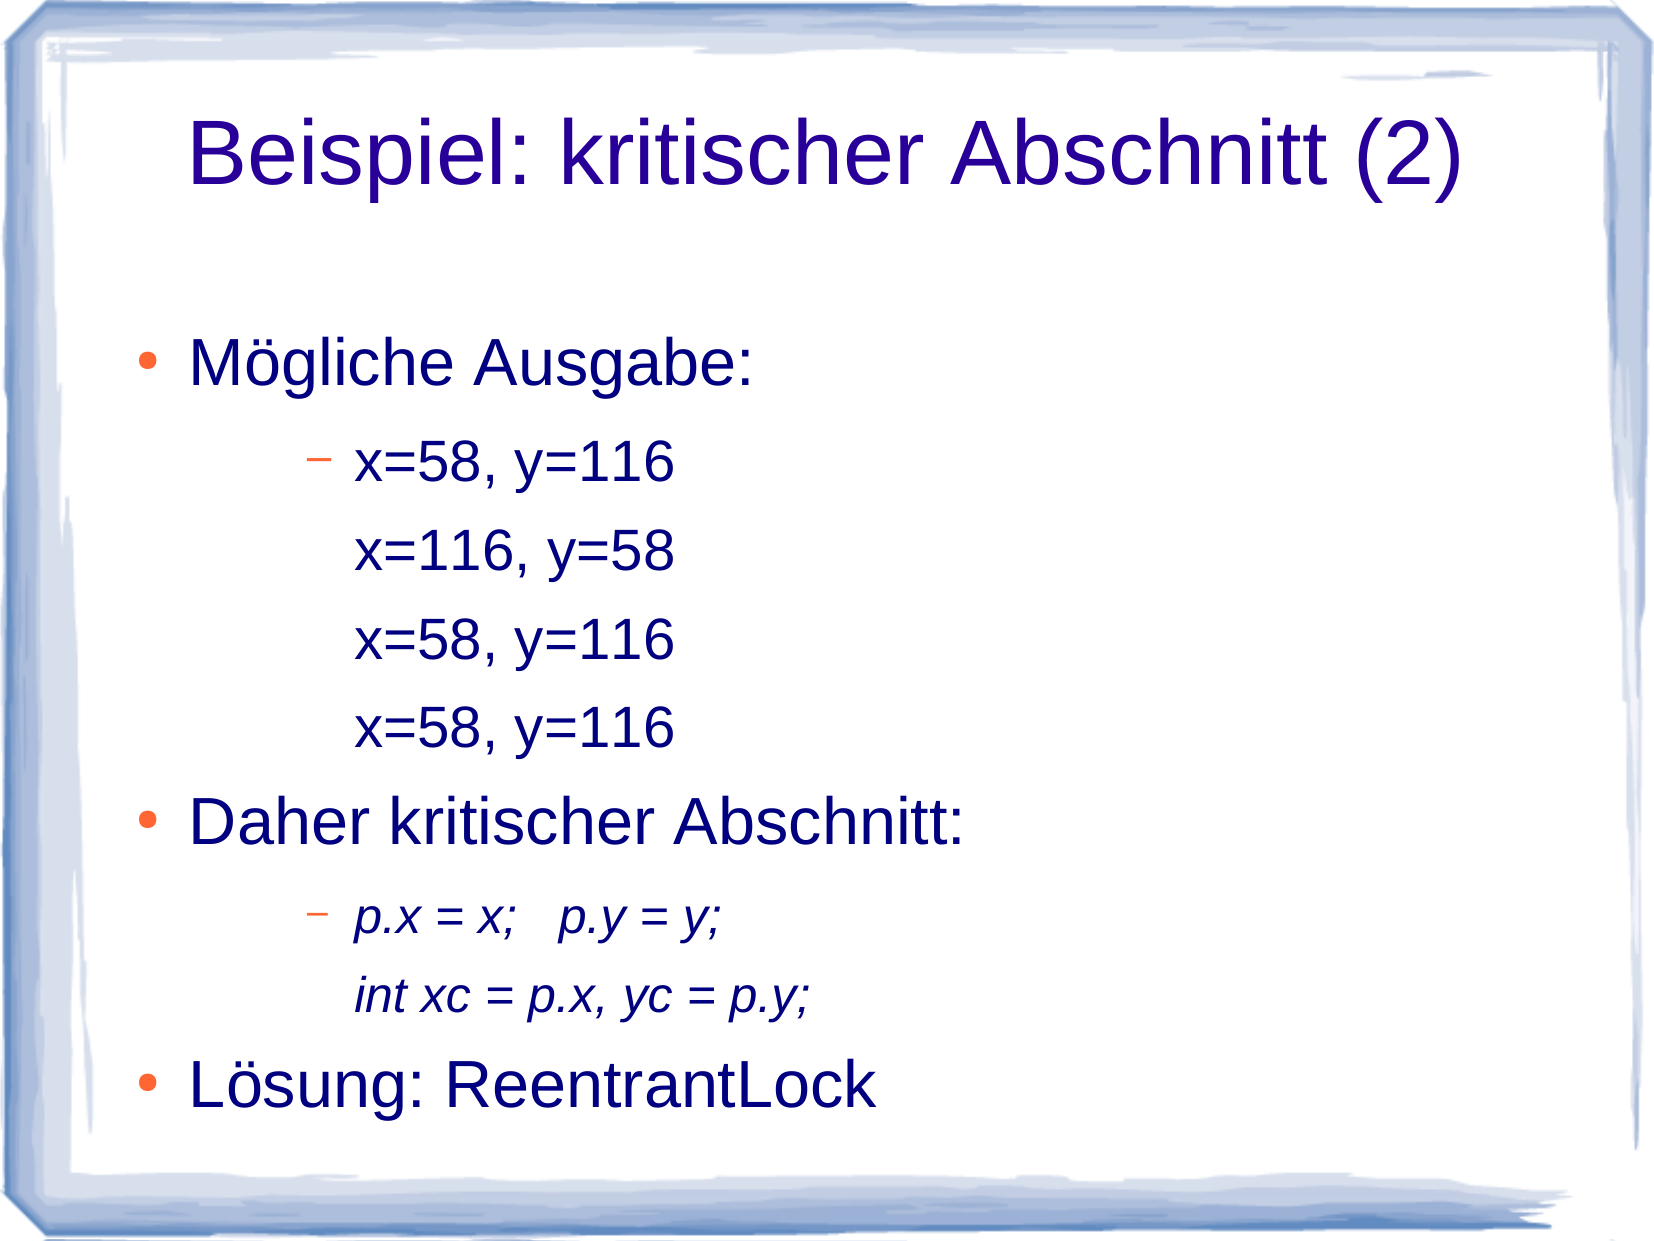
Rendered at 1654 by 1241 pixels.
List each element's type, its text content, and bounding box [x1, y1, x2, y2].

picture [0, 0, 1654, 1241]
list Mögliche Ausgabe: x=58, y=116 x=116, y=58 x=58, y=116 x=58, y=116 Daher kritischer Abschnitt: p.x = x; p.y = y; int xc = p.x, yc = p.y; Lösung: ReentrantLock [118, 324, 1571, 1241]
title Beispiel: kritischer Abschnitt (2) [82, 49, 1571, 257]
